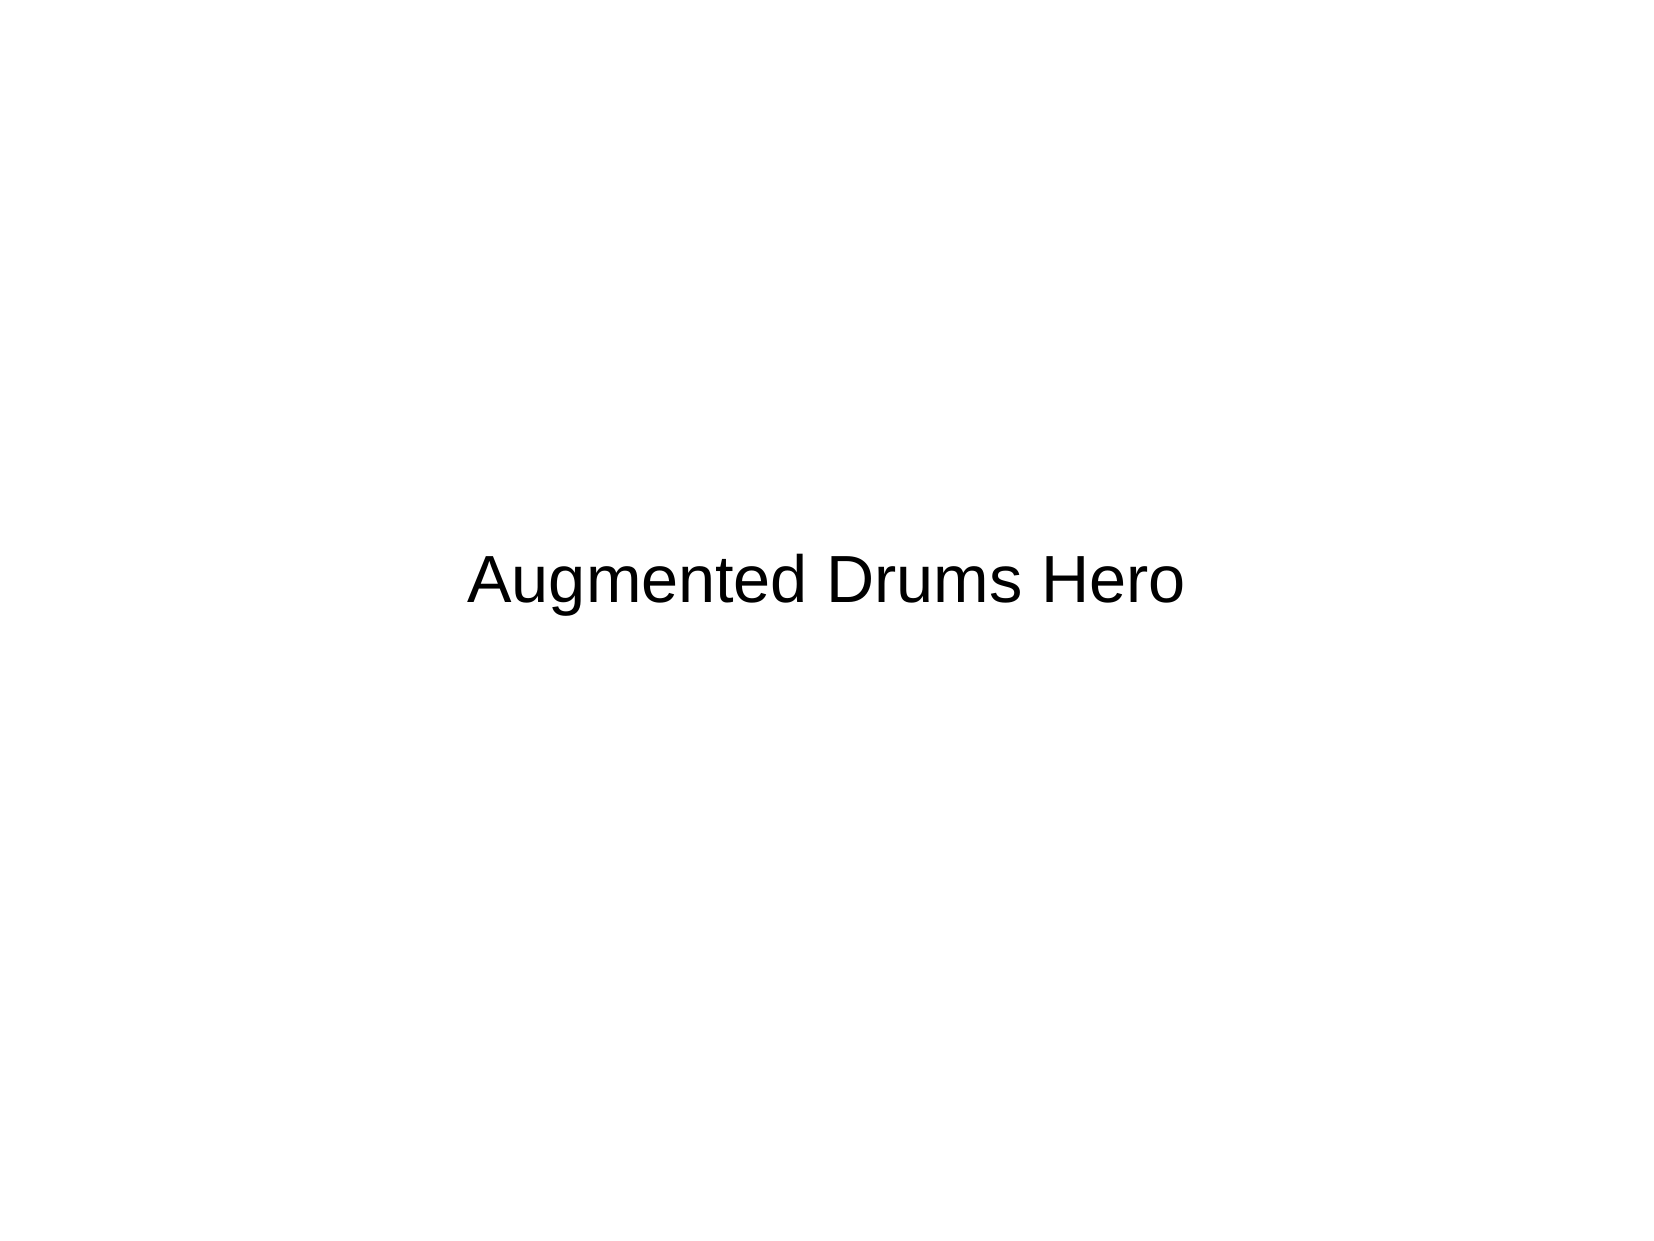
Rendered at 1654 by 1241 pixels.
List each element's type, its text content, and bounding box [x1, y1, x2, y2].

subtitle Augmented Drums Hero [82, 56, 1571, 1102]
